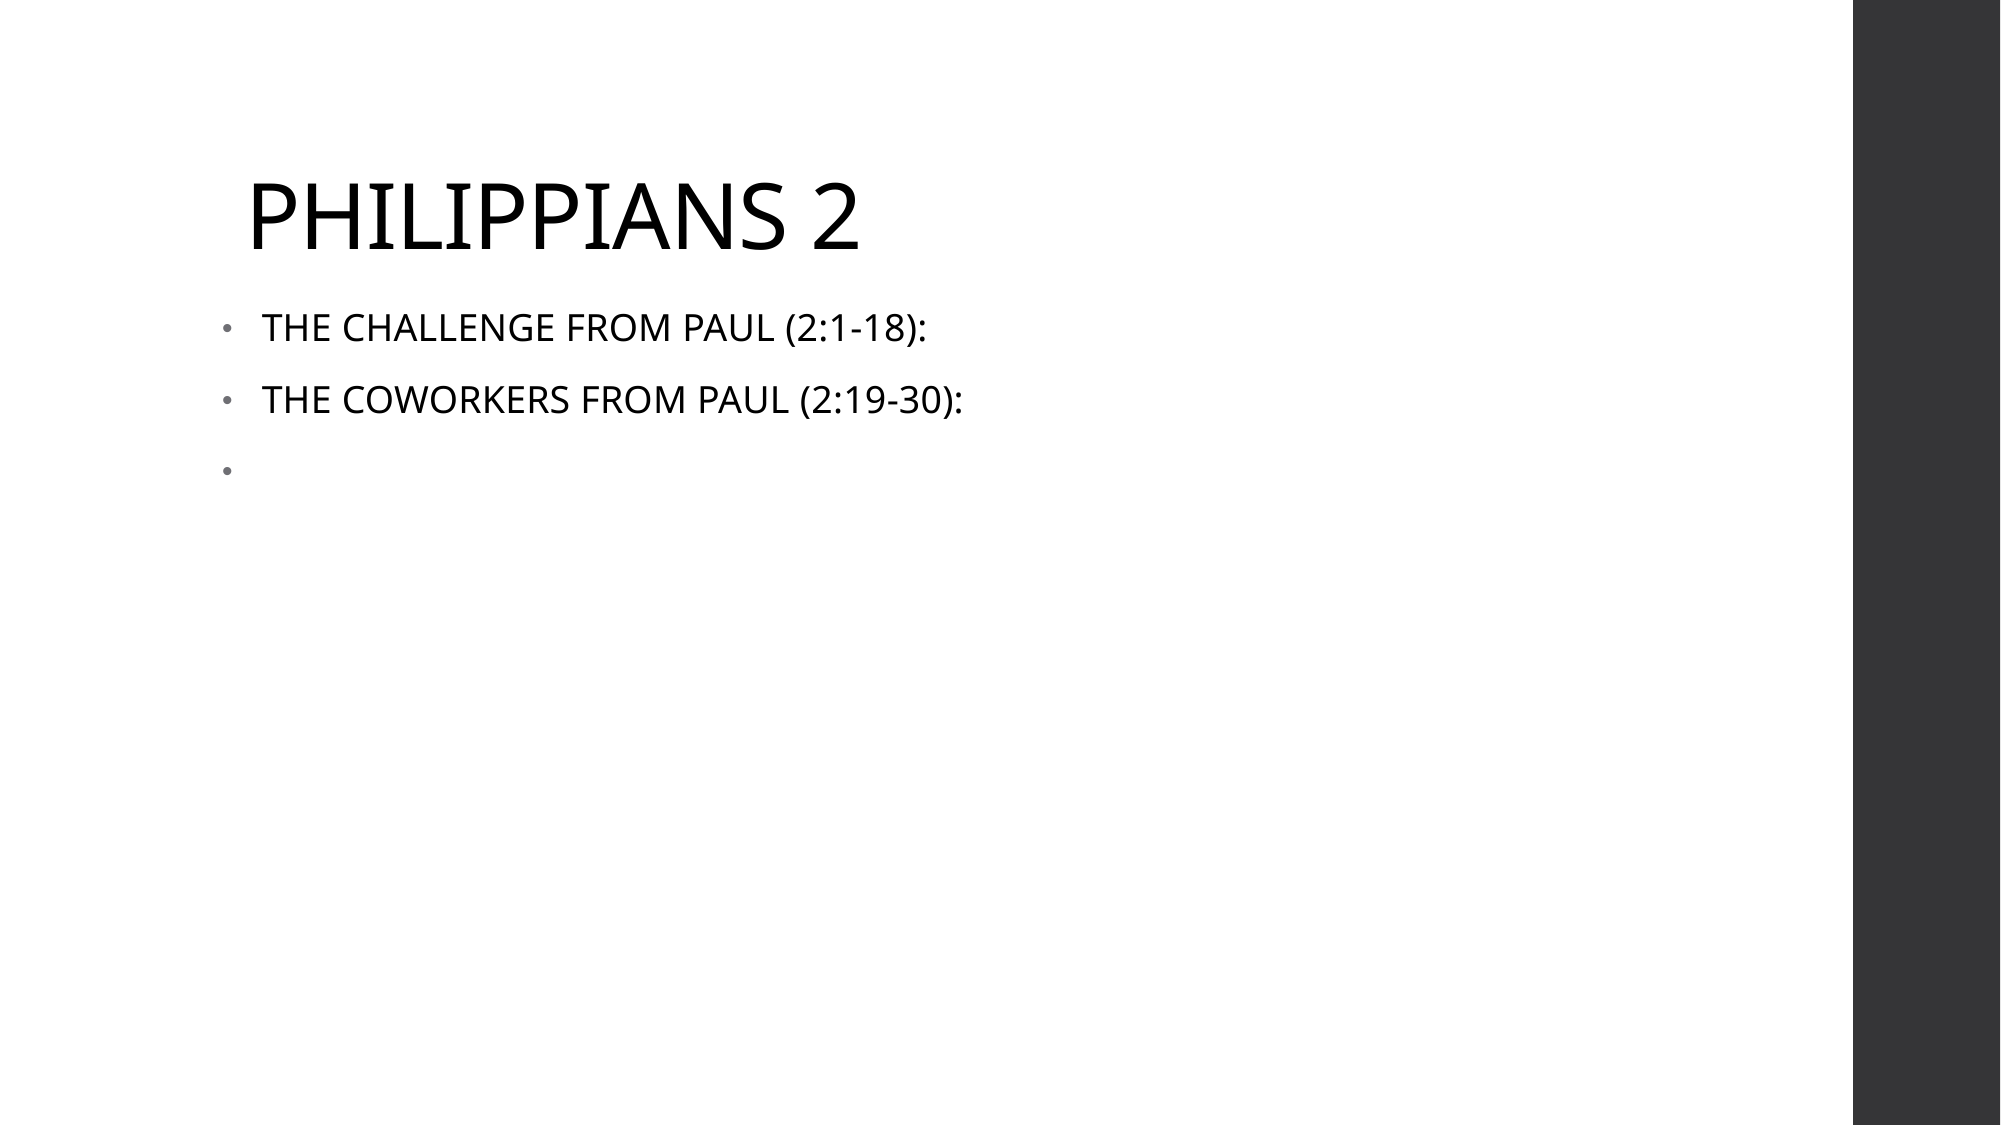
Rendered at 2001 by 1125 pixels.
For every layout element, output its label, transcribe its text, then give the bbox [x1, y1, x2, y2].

title PHILIPPIANS 2 [206, 60, 1797, 278]
list THE CHALLENGE FROM PAUL (2:1-18): THE COWORKERS FROM PAUL (2:19-30): [206, 299, 1617, 1014]
